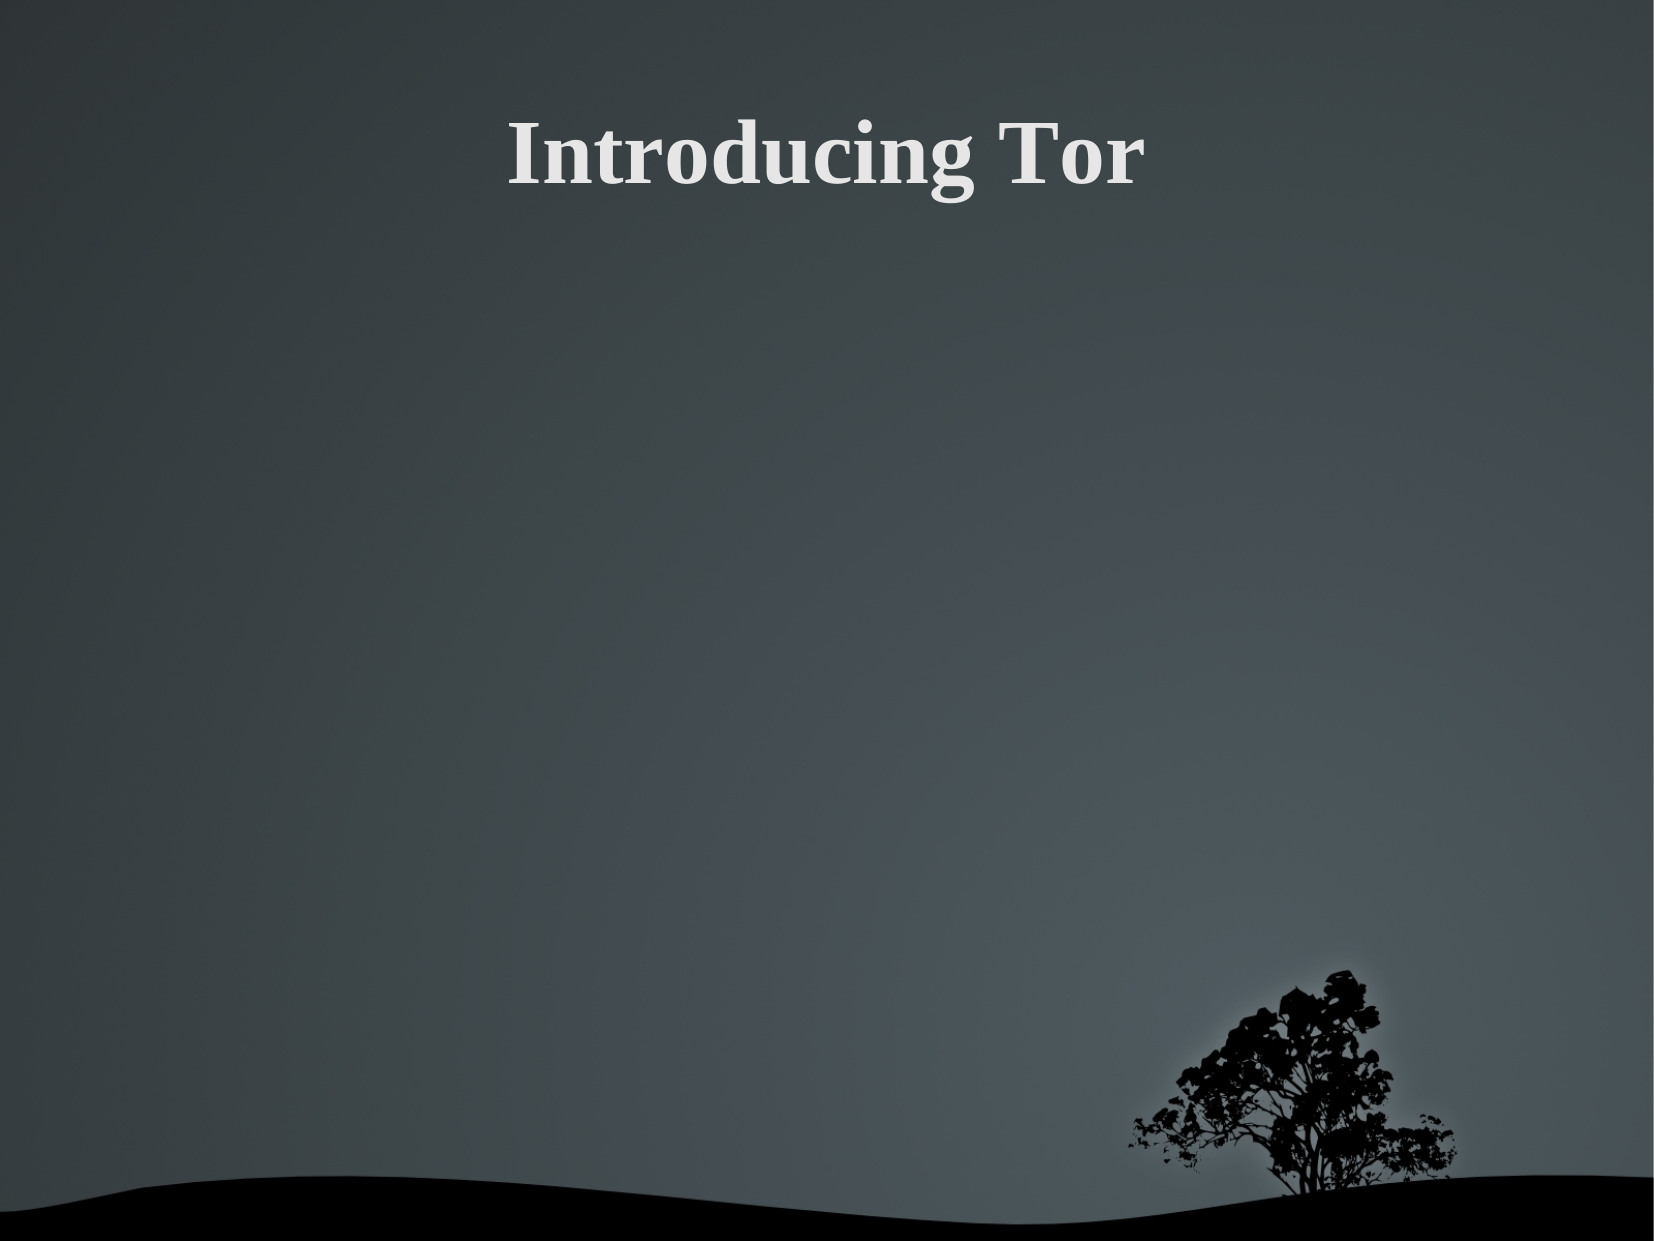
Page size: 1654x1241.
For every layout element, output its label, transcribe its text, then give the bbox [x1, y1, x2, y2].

picture [0, 0, 1654, 1241]
title Introducing Tor [82, 49, 1571, 257]
